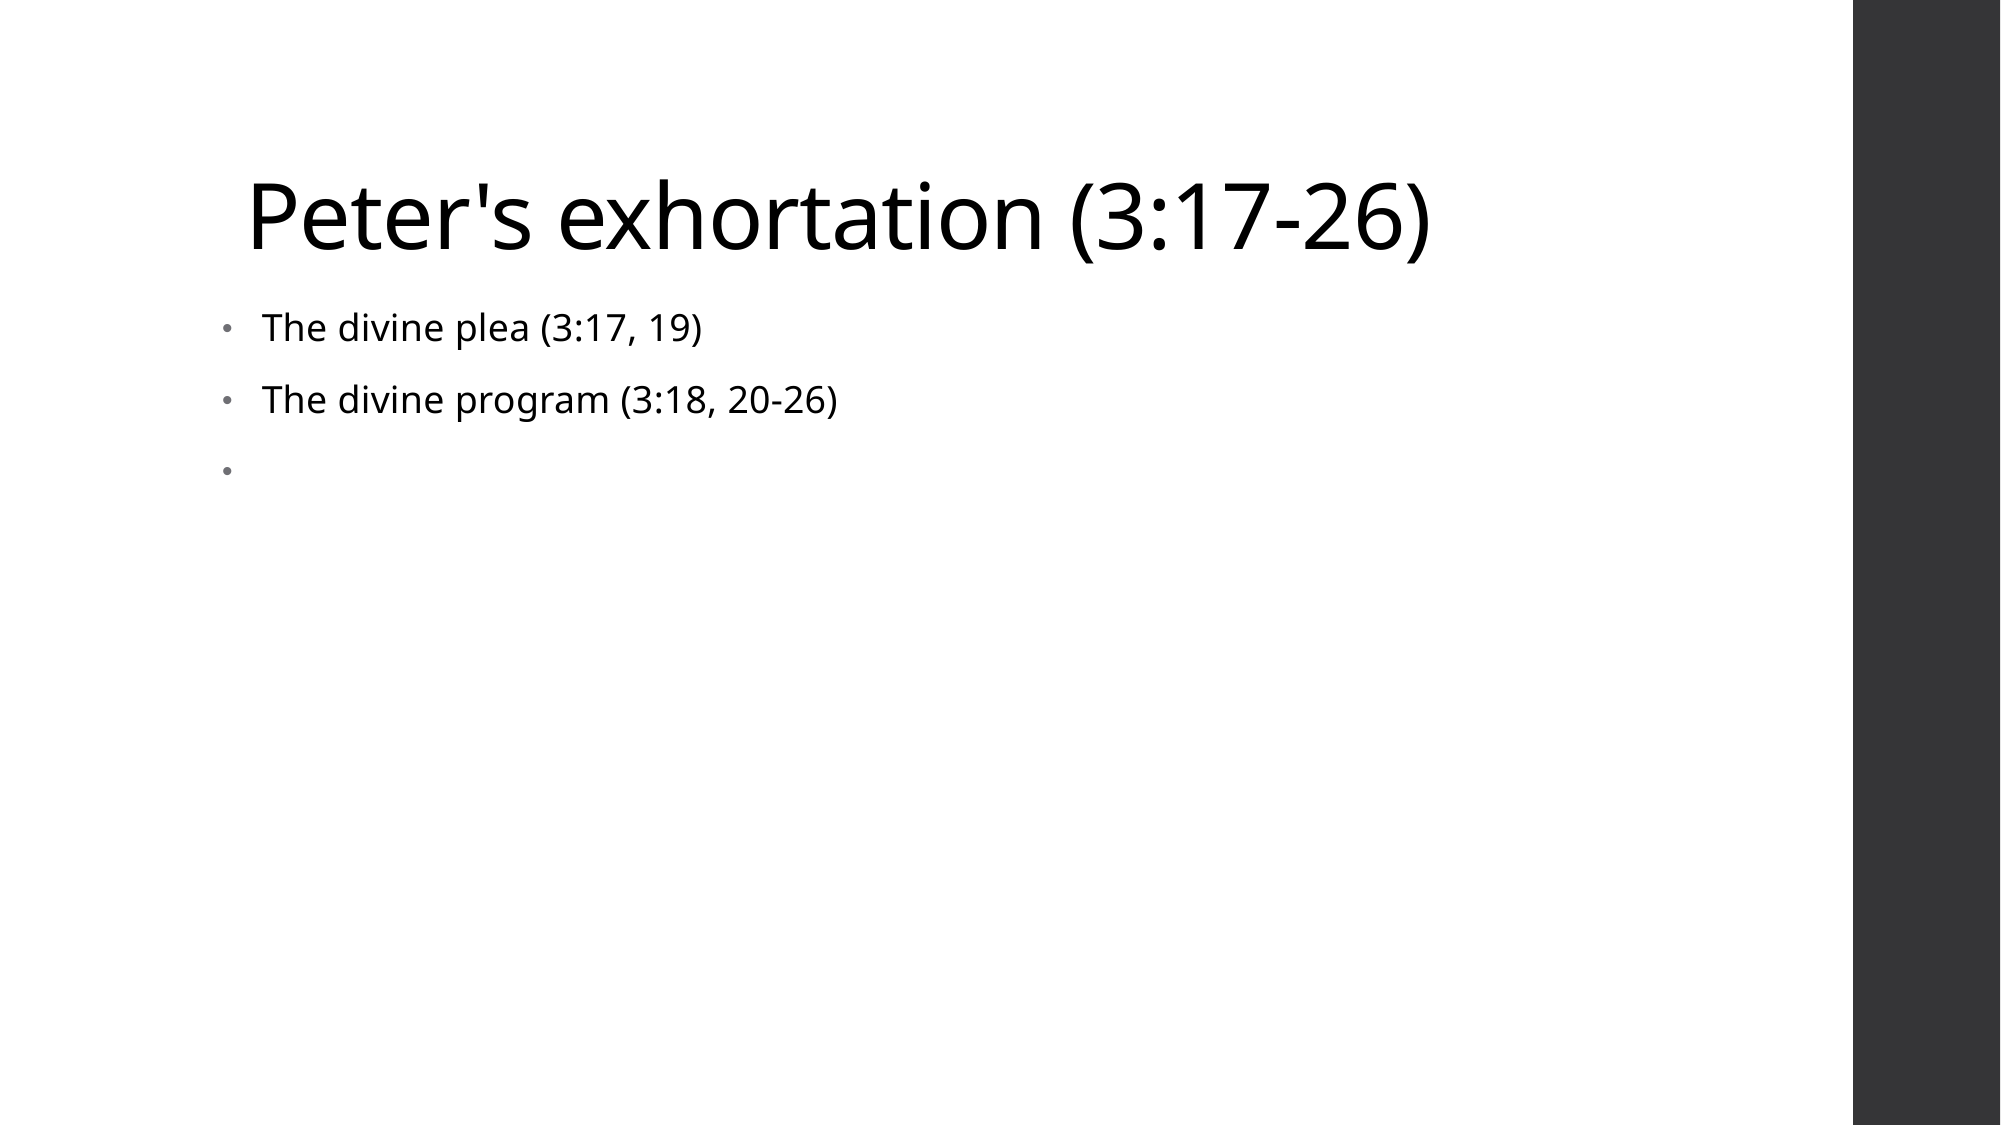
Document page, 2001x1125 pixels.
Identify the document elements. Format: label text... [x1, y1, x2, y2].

list The divine plea (3:17, 19) The divine program (3:18, 20-26) [206, 299, 1617, 1014]
title Peter's exhortation (3:17-26) [206, 60, 1797, 278]
